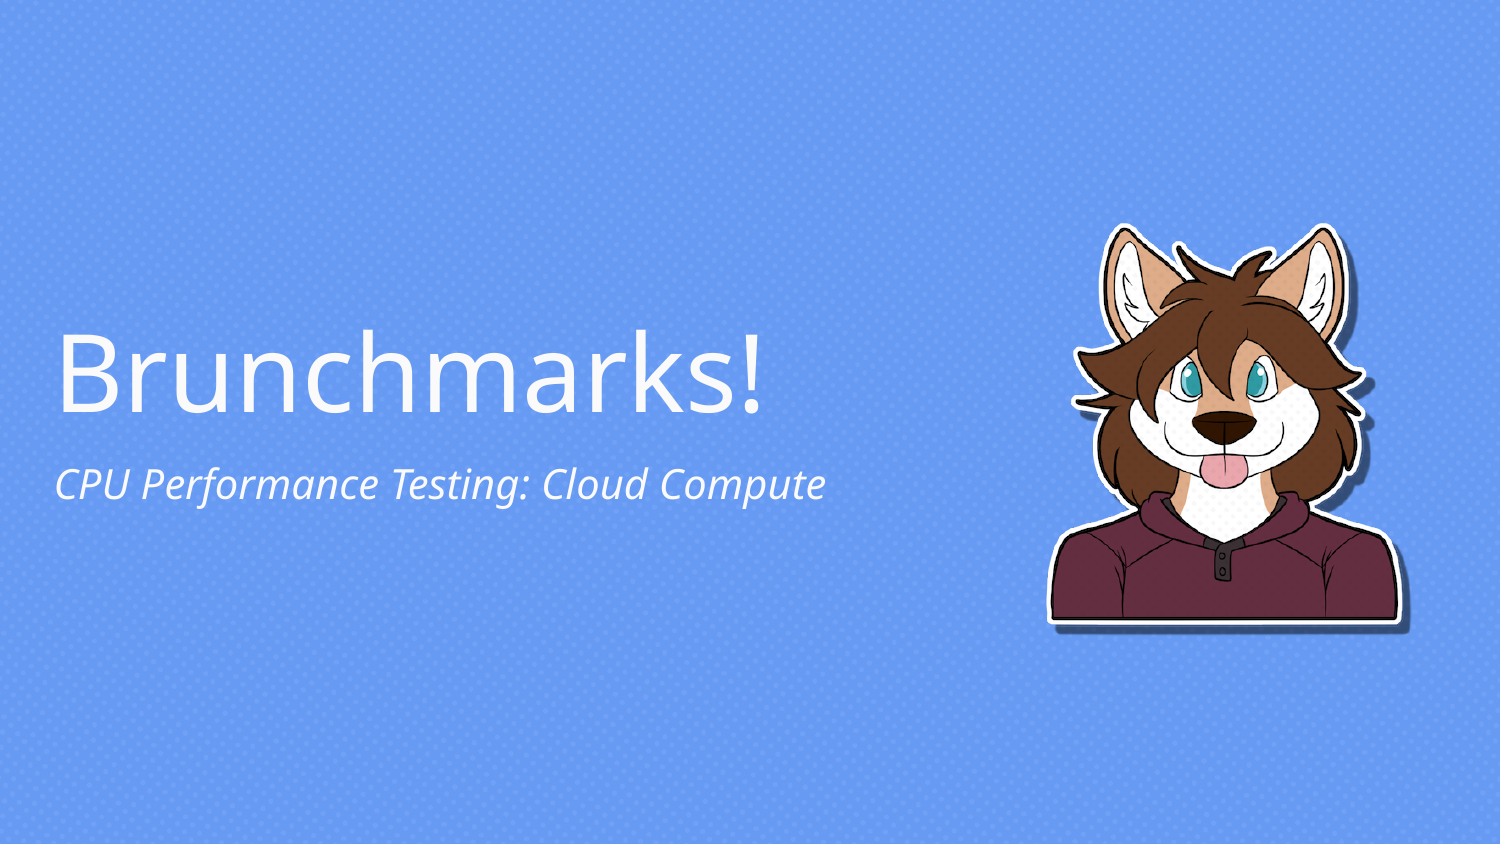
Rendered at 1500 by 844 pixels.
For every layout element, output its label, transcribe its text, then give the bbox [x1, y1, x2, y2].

subtitle CPU Performance Testing: Cloud Compute [38, 439, 1003, 570]
title Brunchmarks! [38, 122, 1437, 439]
picture [0, 0, 1500, 844]
